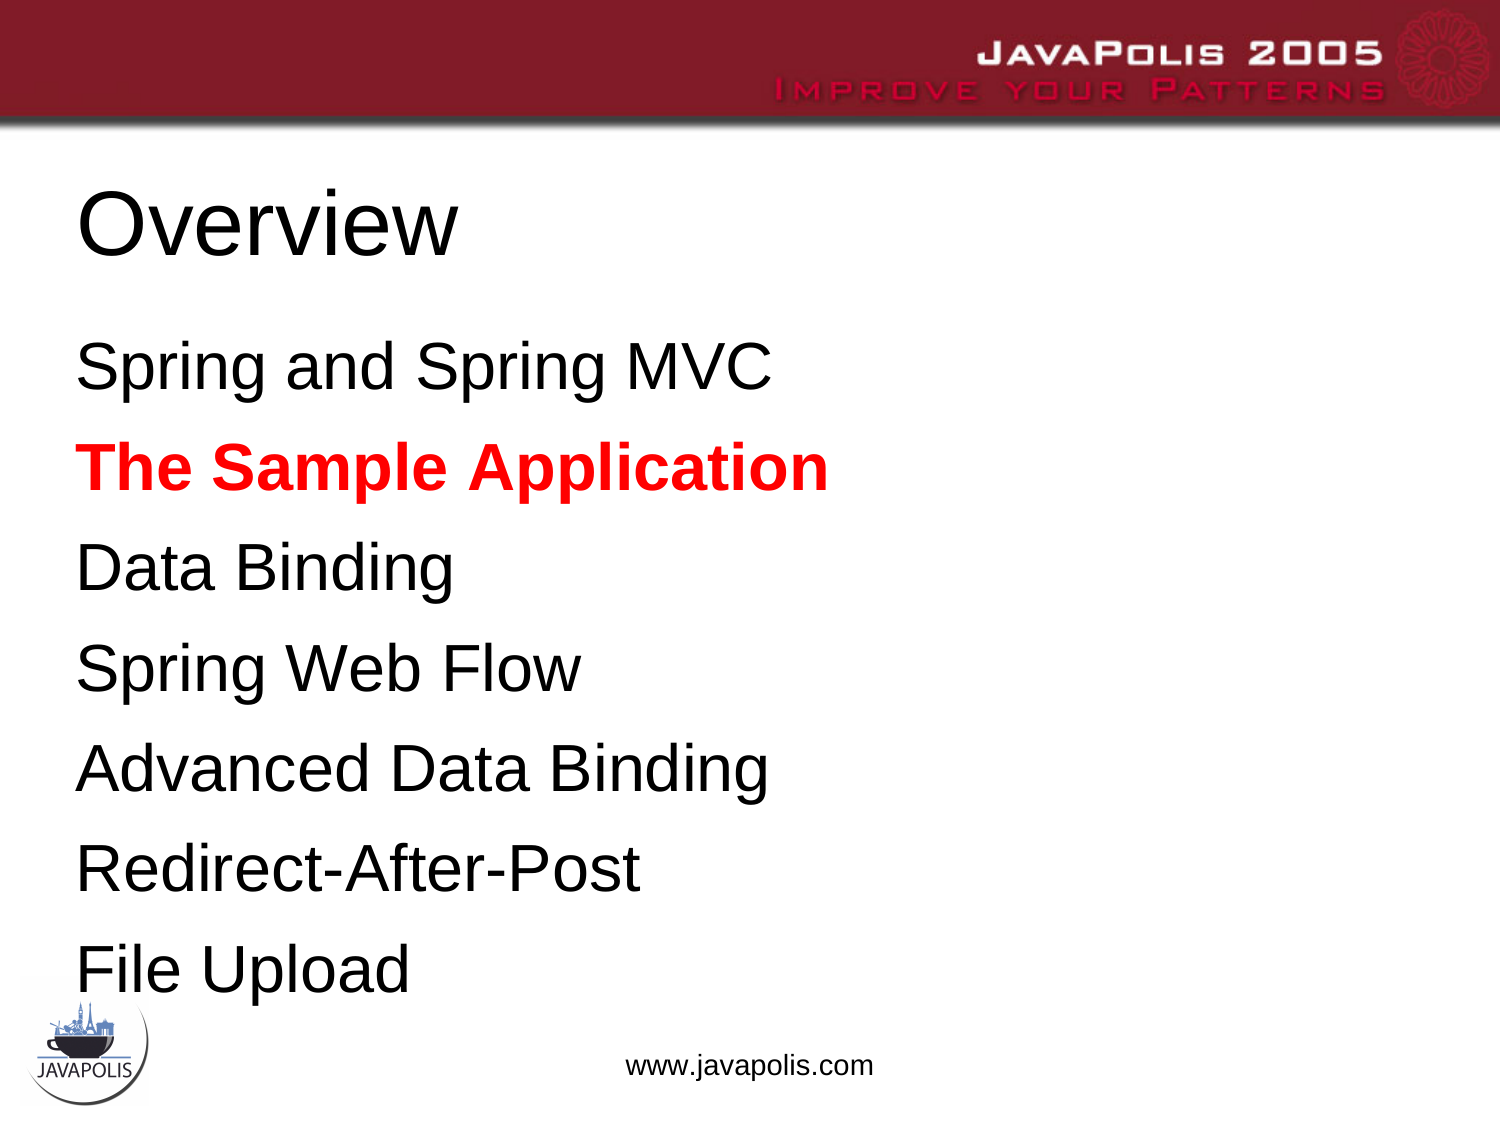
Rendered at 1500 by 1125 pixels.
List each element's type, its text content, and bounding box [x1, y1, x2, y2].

list Spring and Spring MVC The Sample Application Data Binding Spring Web Flow Advanced Data Binding Redirect-After-Post File Upload [75, 314, 1426, 1012]
picture [0, 0, 1500, 140]
picture [20, 976, 149, 1106]
title Overview [76, 148, 1424, 279]
